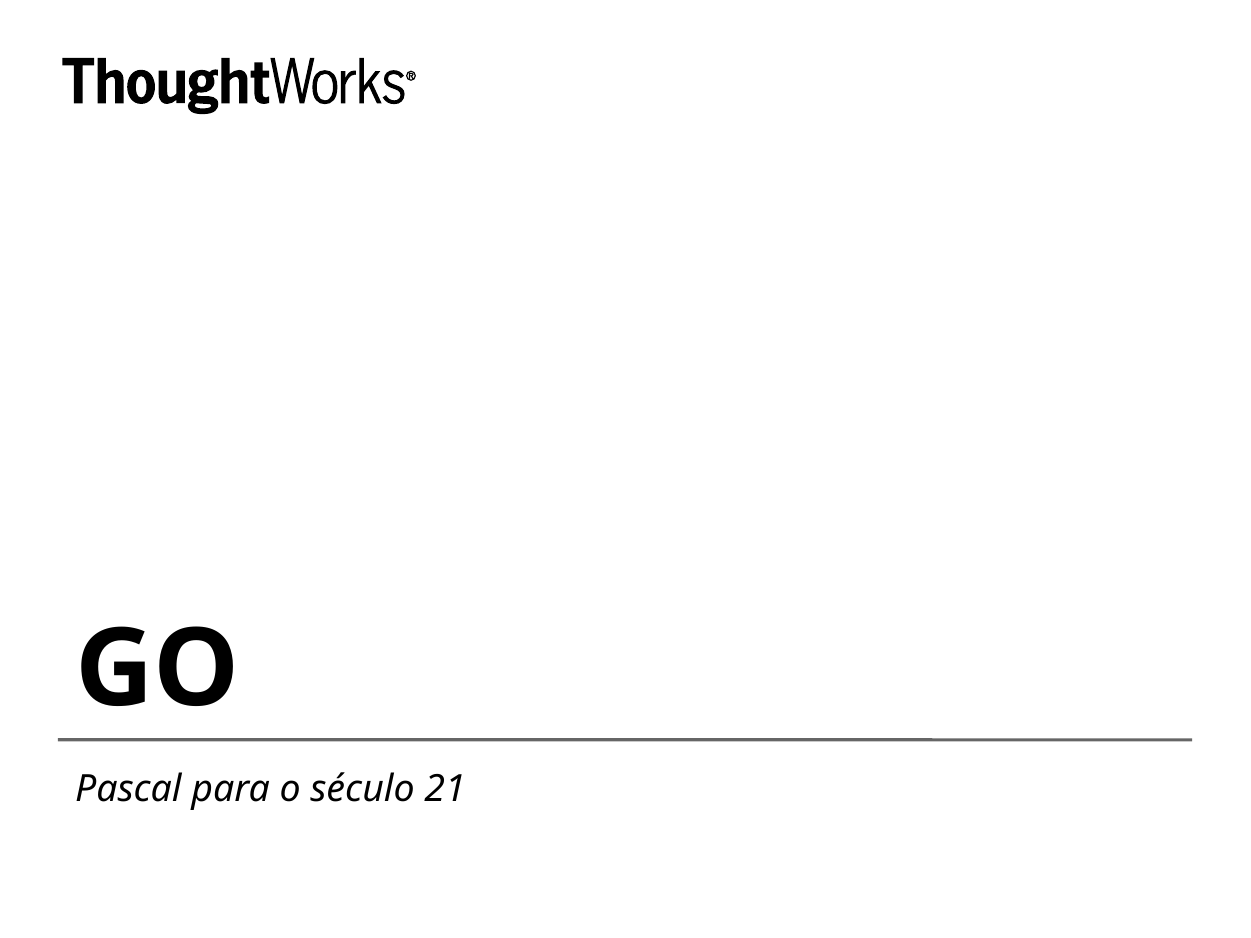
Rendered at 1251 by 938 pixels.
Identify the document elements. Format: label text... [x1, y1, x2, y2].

list Pascal para o século 21 [62, 751, 1188, 909]
title GO [62, 437, 1188, 740]
